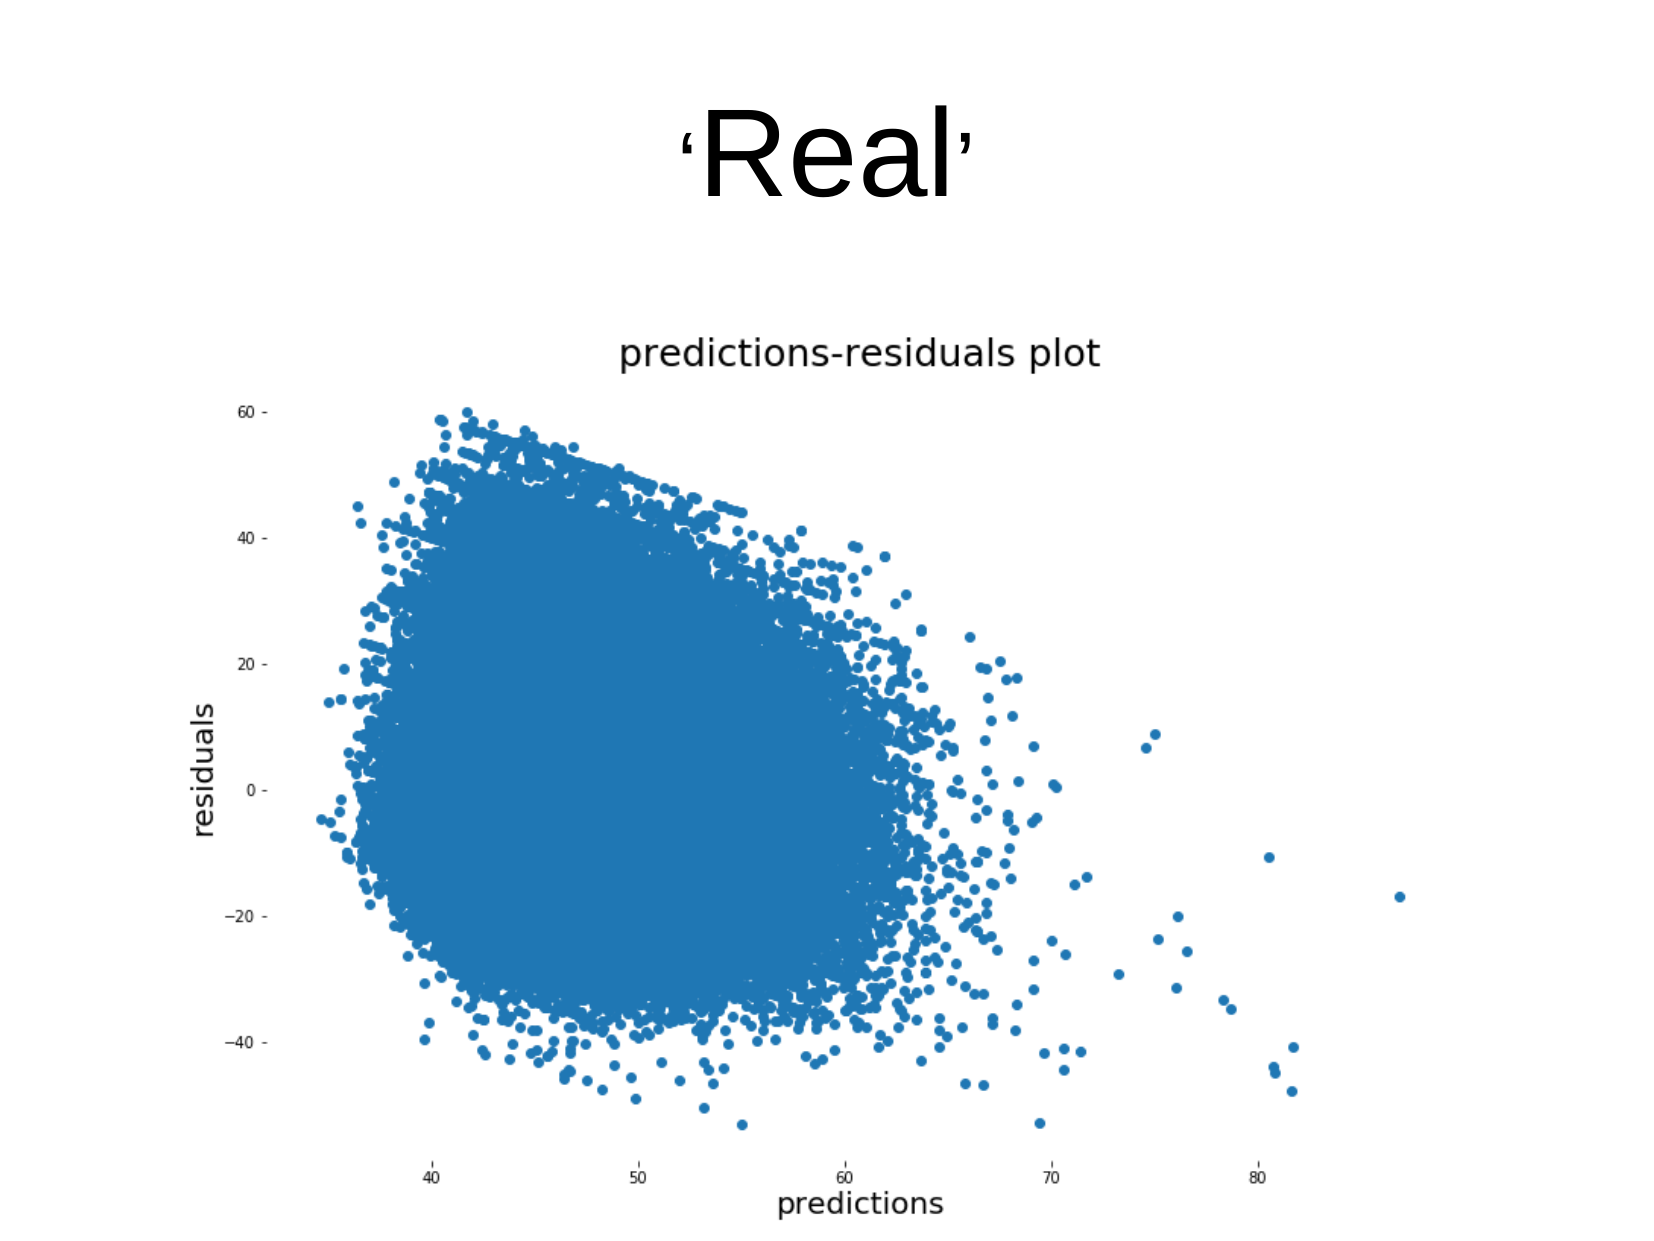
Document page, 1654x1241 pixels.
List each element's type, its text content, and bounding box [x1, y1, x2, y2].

picture [75, 251, 1606, 1241]
title ‘Real’ [82, 49, 1571, 251]
